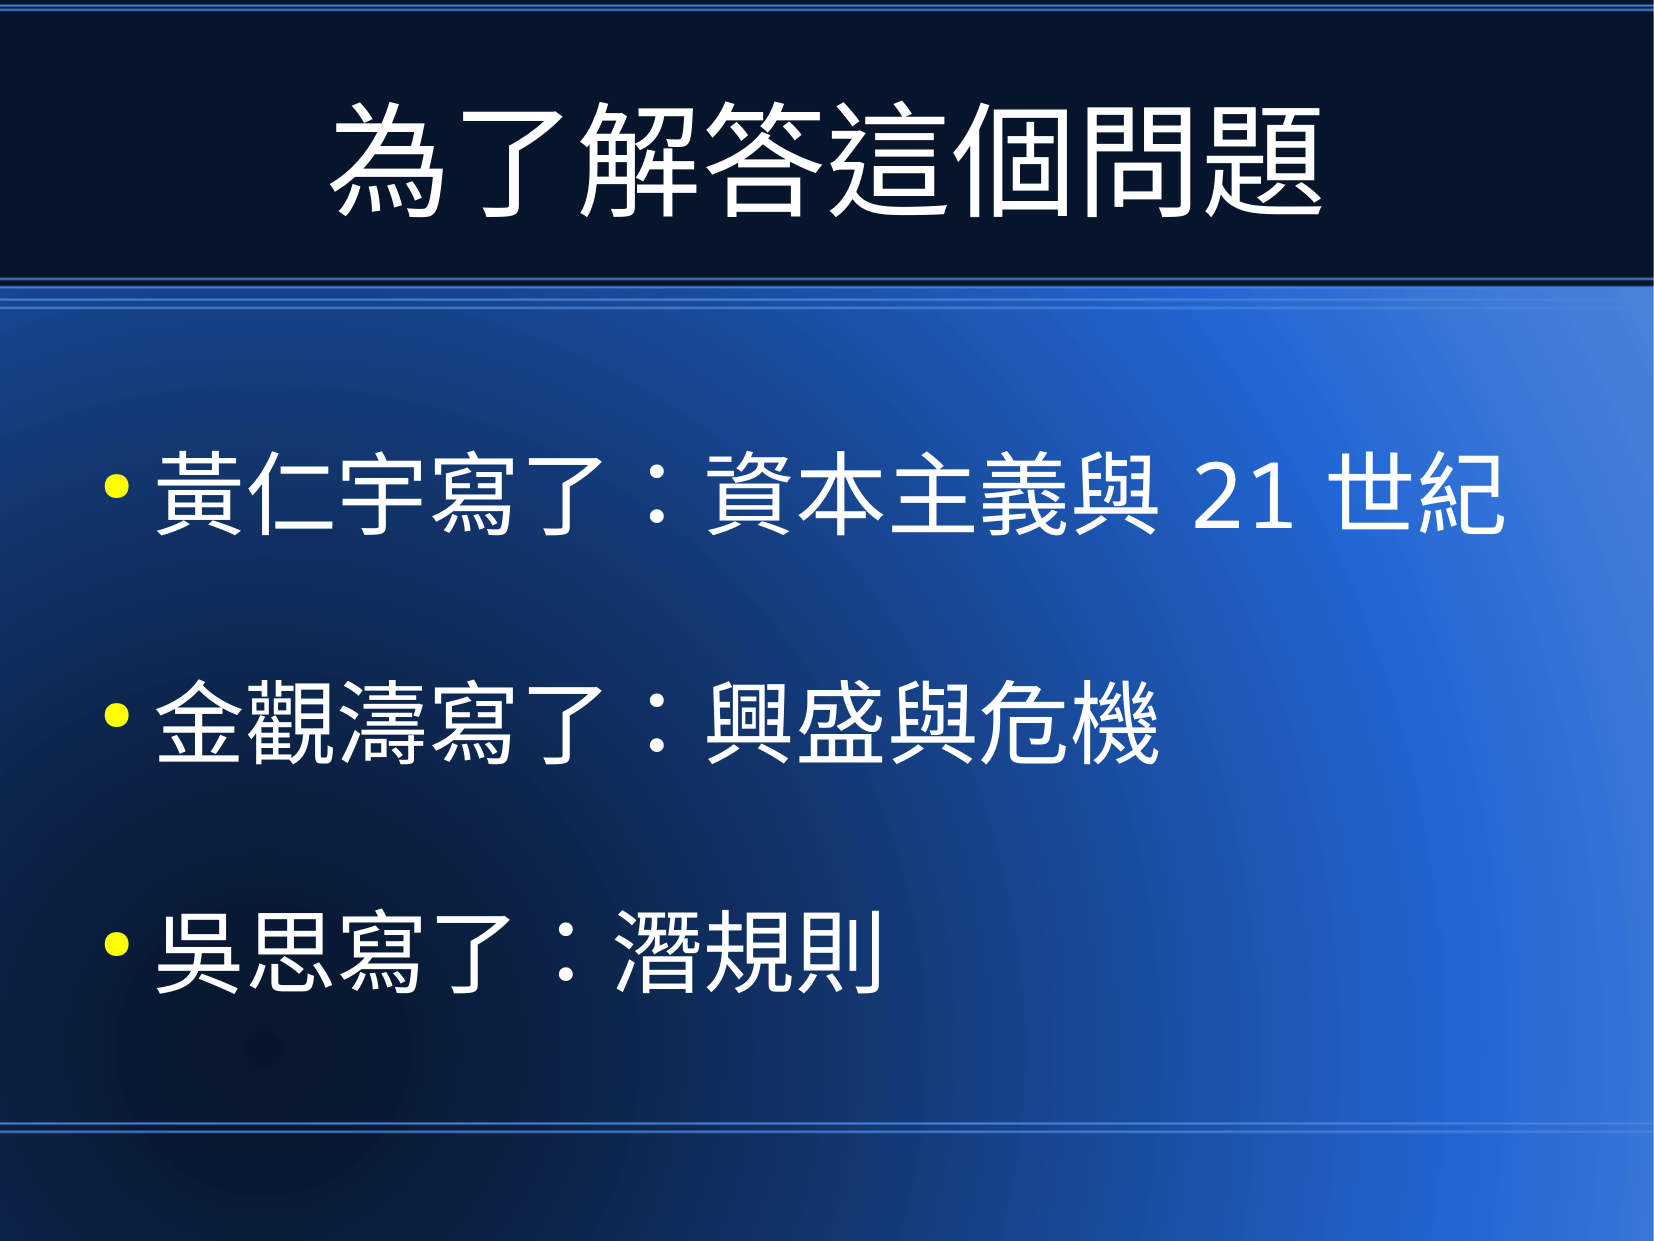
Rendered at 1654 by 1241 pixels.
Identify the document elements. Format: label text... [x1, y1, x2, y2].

title 為了解答這個問題 [82, 49, 1571, 257]
list 黃仁宇寫了：資本主義與21世紀 金觀濤寫了：興盛與危機 吳思寫了：潛規則 [82, 355, 1571, 1241]
picture [0, 0, 1654, 1241]
